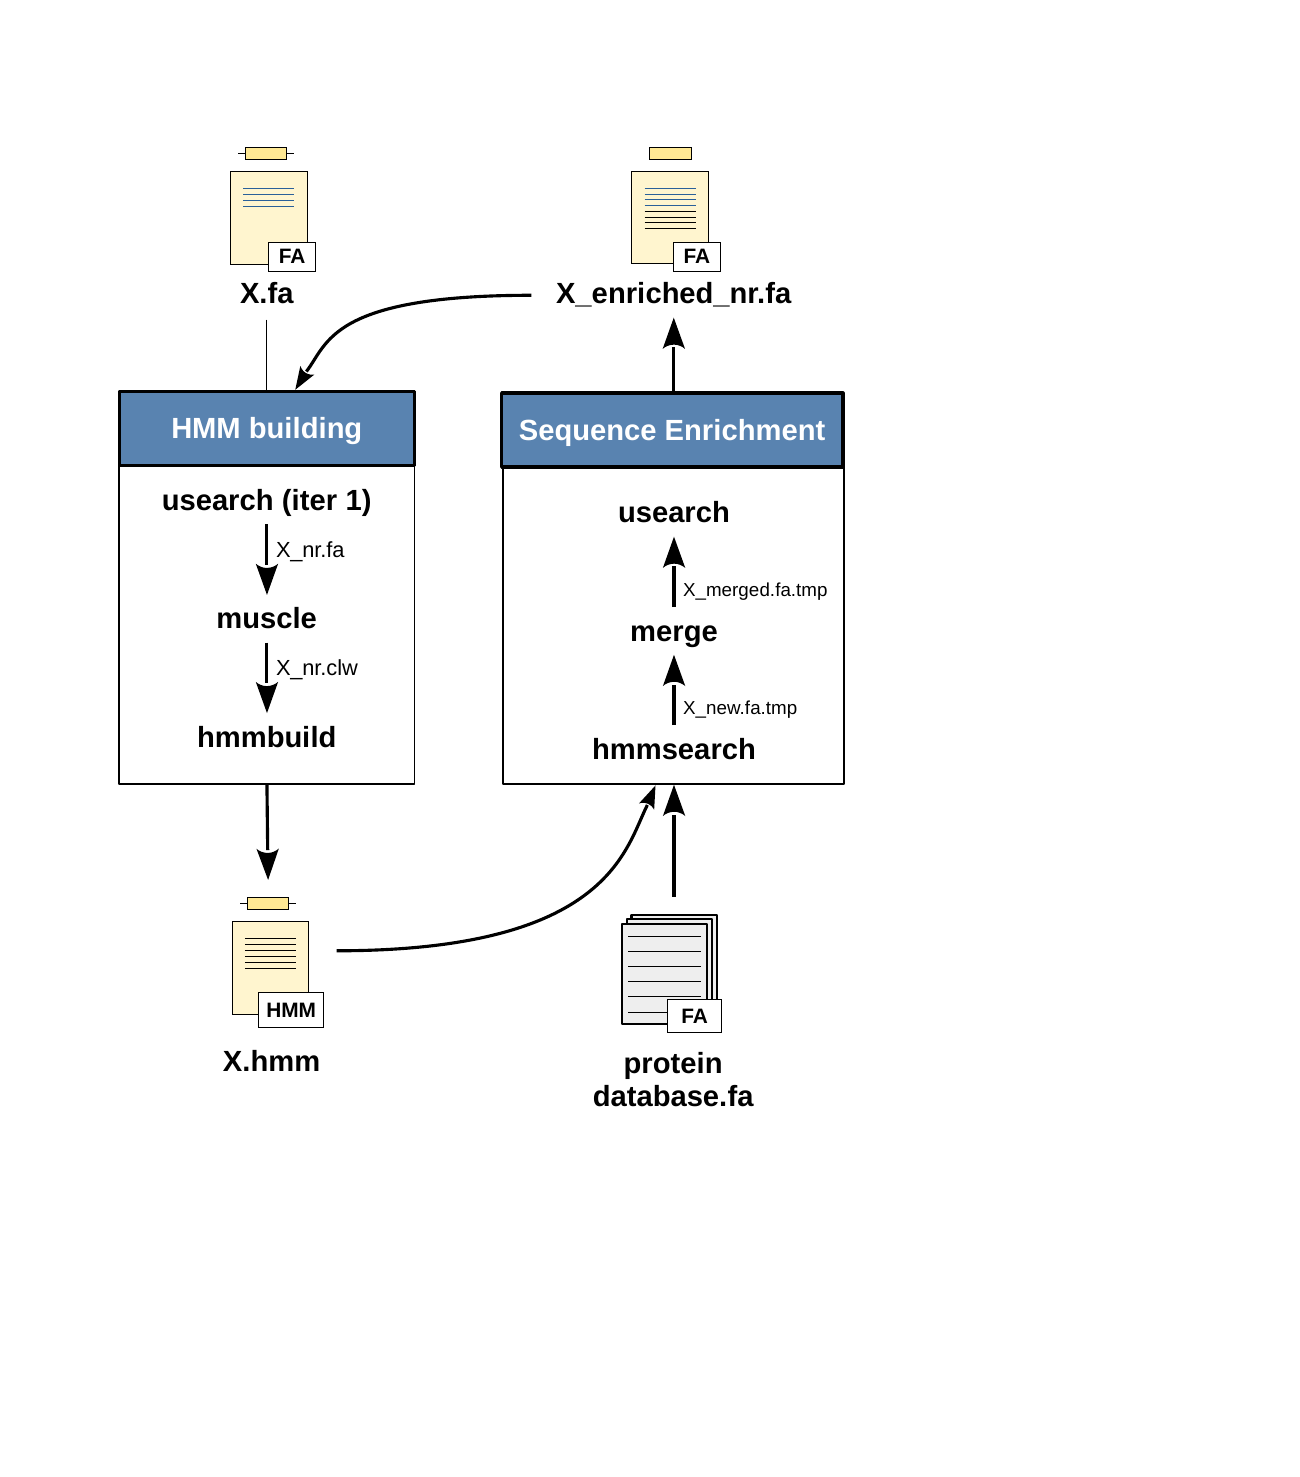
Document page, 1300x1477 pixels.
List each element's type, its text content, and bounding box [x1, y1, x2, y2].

text_box [232, 921, 309, 1015]
text_box HMM [258, 992, 324, 1028]
text_box usearch [538, 489, 810, 537]
text_box FA [667, 999, 722, 1033]
text_box [631, 171, 709, 264]
text_box X_enriched_nr.fa [526, 270, 821, 318]
text_box X_new.fa.tmp [673, 689, 821, 726]
text_box X.hmm [194, 1037, 349, 1086]
text_box hmmsearch [538, 725, 810, 773]
text_box X.fa [190, 270, 344, 320]
text_box [621, 914, 717, 1025]
text_box Sequence Enrichment [501, 392, 843, 467]
text_box [245, 147, 287, 160]
text_box FA [673, 242, 721, 270]
text_box X_nr.fa [261, 529, 375, 570]
text_box protein database.fa [537, 1039, 810, 1120]
text_box HMM building [119, 391, 415, 466]
text_box merge [538, 607, 810, 655]
text_box [247, 897, 289, 910]
text_box FA [268, 242, 316, 272]
text_box usearch (iter 1) [131, 476, 403, 525]
text_box X_merged.fa.tmp [673, 571, 845, 608]
text_box [230, 171, 308, 265]
text_box muscle [131, 594, 403, 643]
text_box X_nr.clw [261, 648, 375, 688]
text_box [649, 147, 692, 160]
text_box hmmbuild [131, 713, 403, 761]
